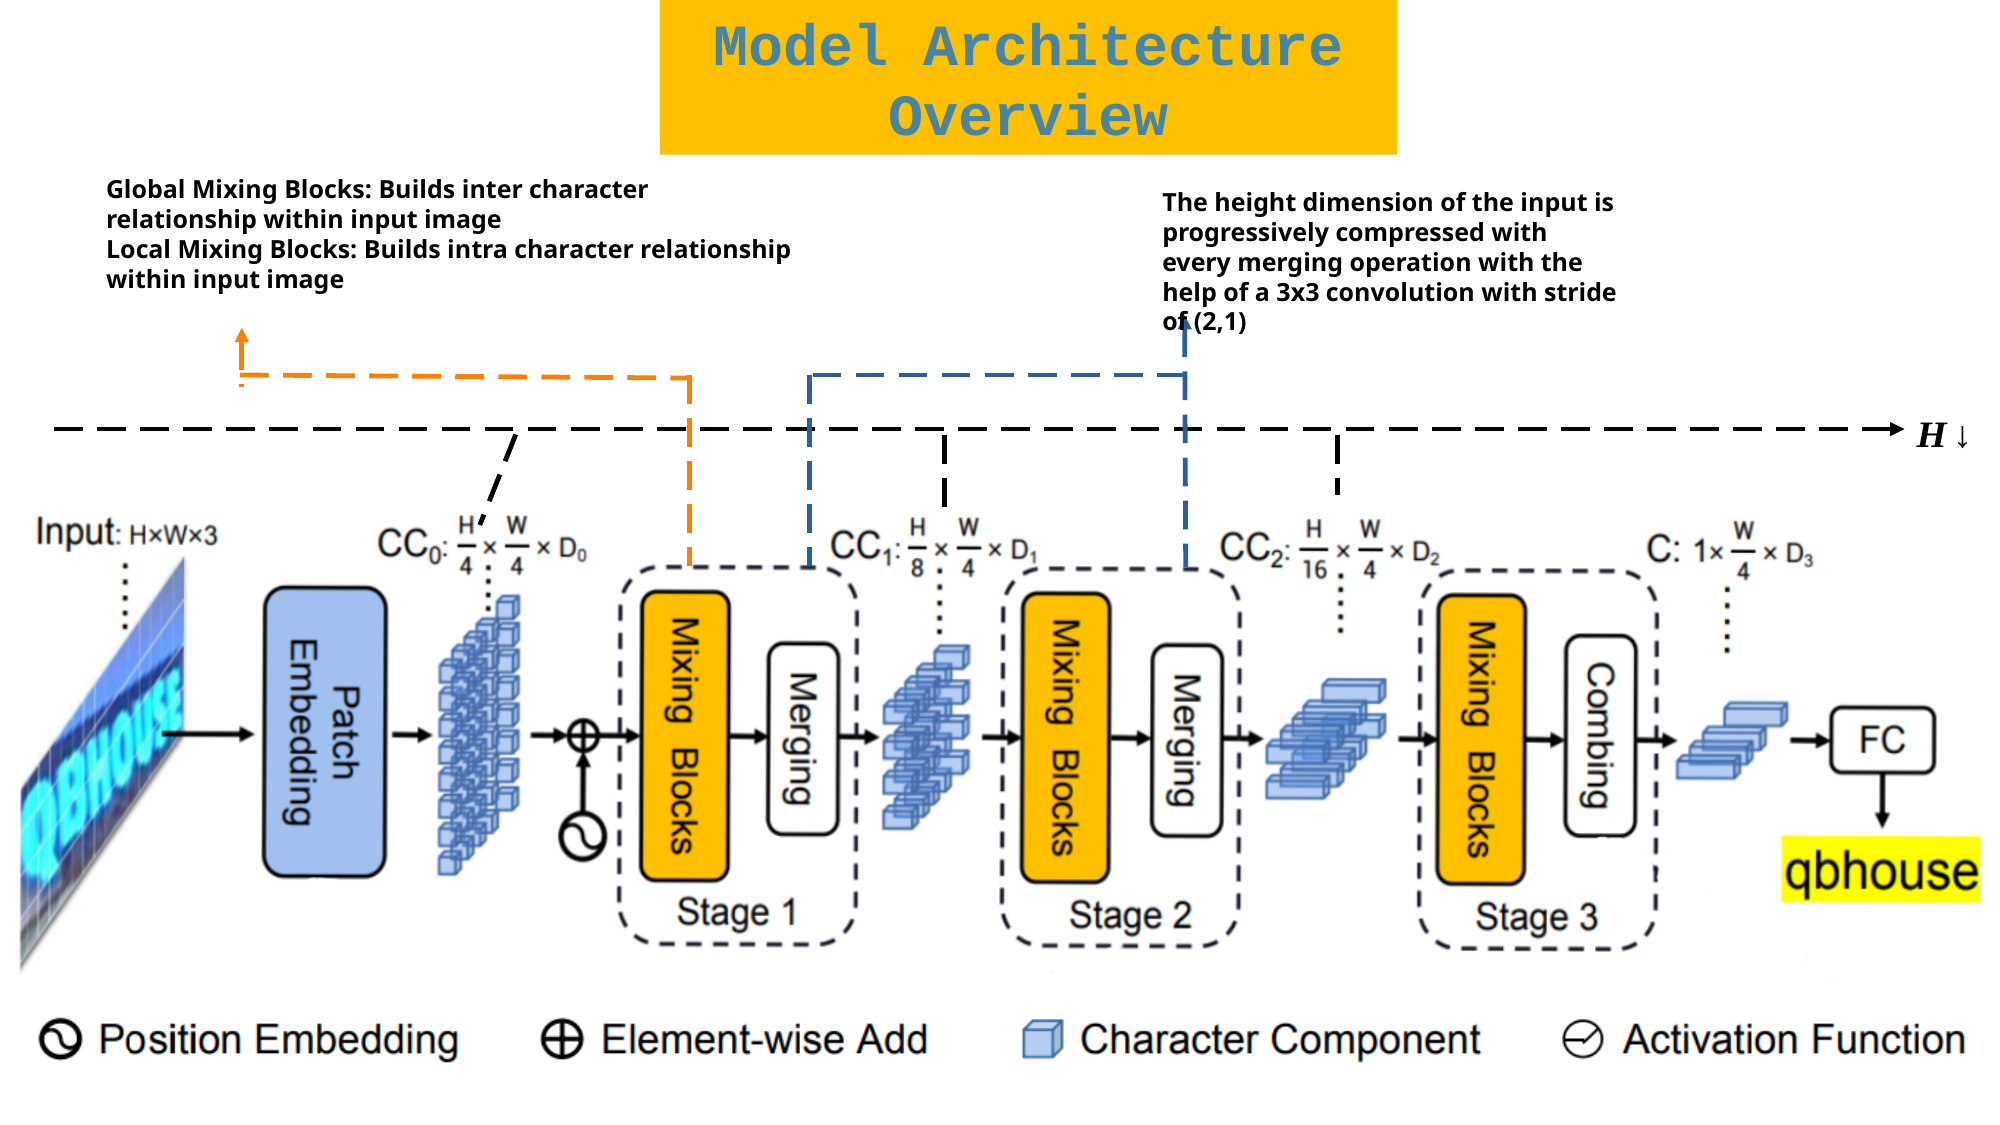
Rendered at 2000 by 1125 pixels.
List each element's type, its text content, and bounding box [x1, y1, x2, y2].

picture [6, 471, 2000, 1086]
text_box Model Architecture Overview [659, 0, 1398, 155]
chart [1904, 414, 1982, 456]
text_box Global Mixing Blocks: Builds inter character relationship within input image Local Mixing Blocks: Builds intra character relationship within input image [86, 161, 813, 330]
text_box The height dimension of the input is progressively compressed with every merging operation with the help of a 3x3 convolution with stride of (2,1) [1142, 174, 1638, 346]
